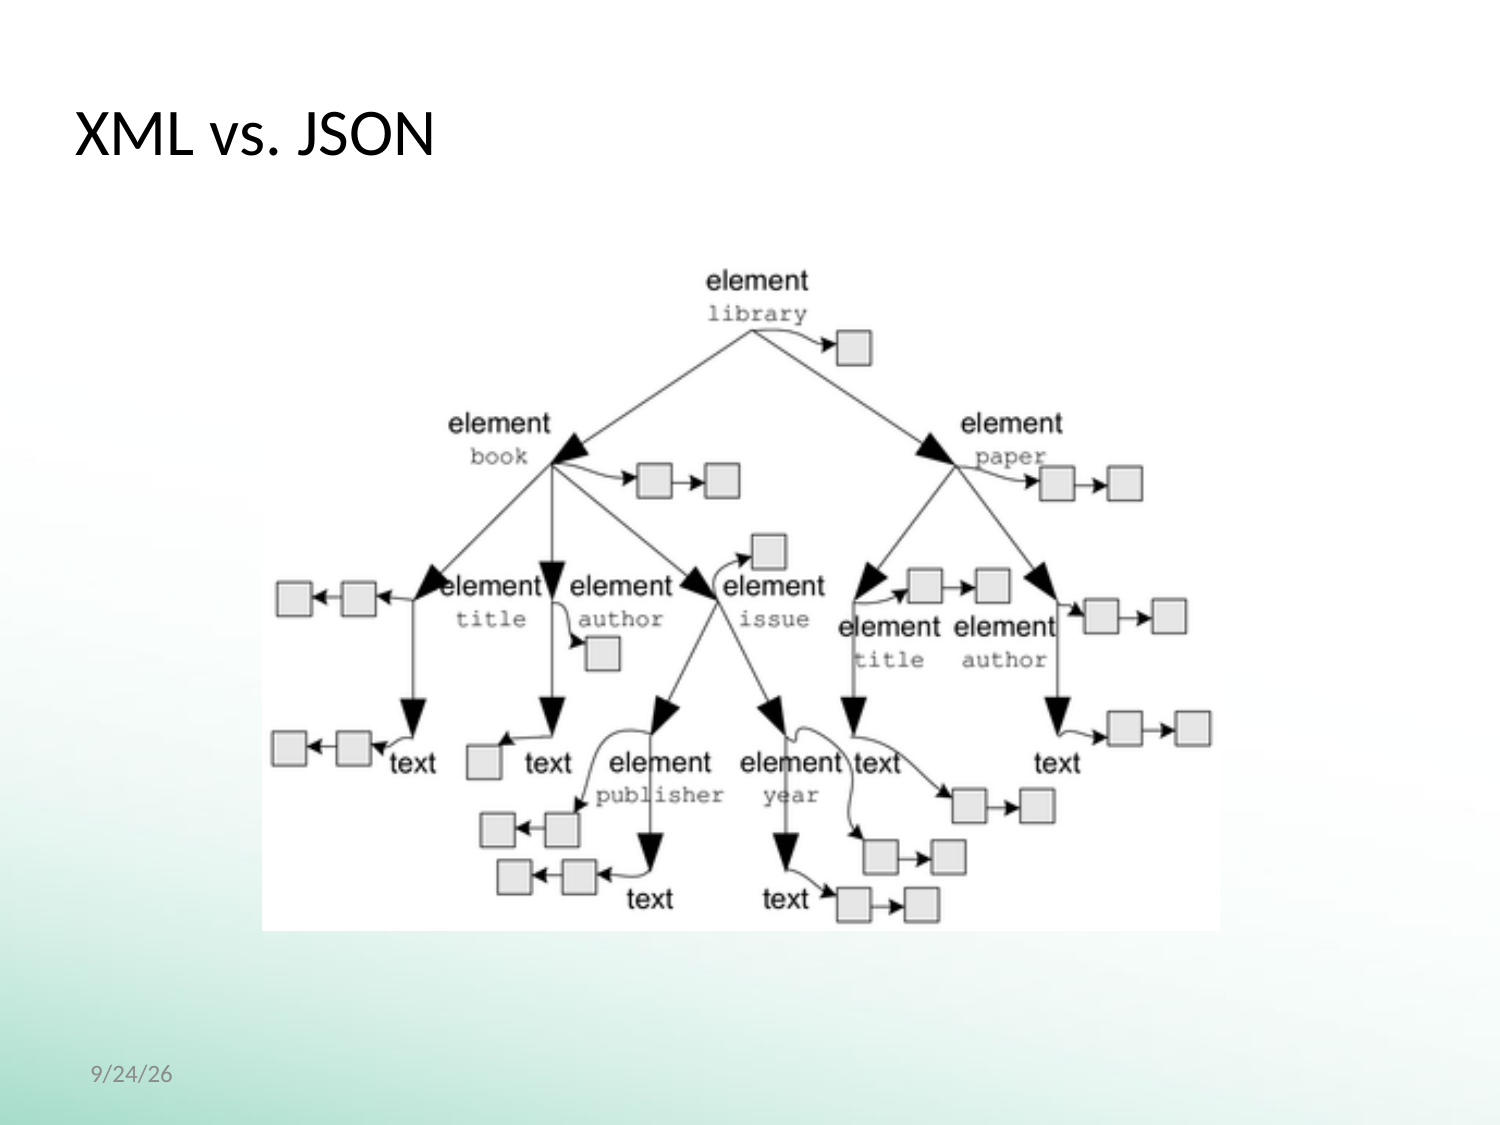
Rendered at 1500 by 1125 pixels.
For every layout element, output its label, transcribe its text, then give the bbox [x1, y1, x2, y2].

title XML vs. JSON [75, 45, 1425, 233]
picture [0, 0, 1500, 1125]
